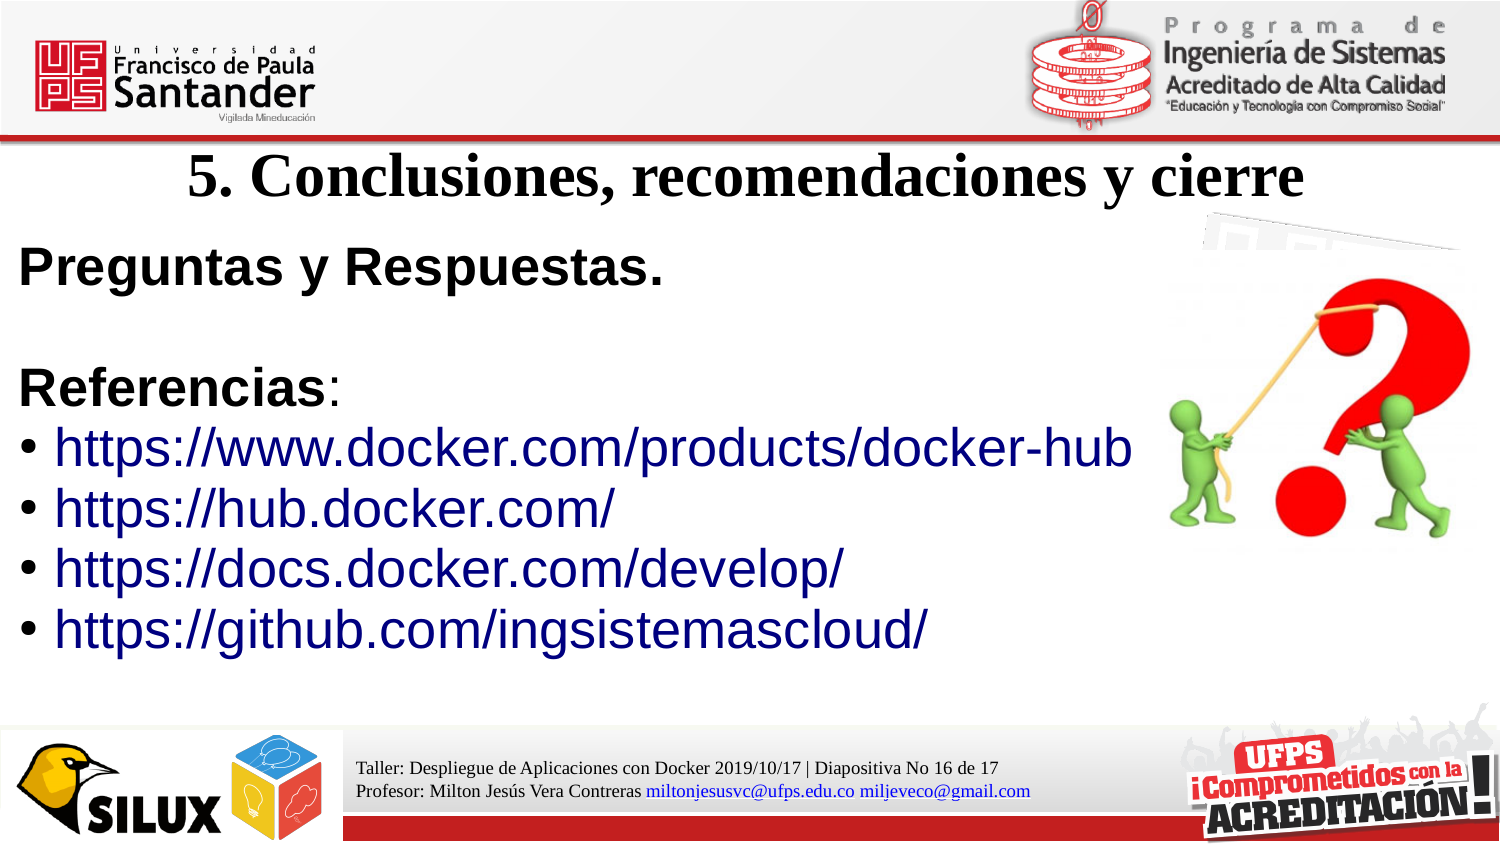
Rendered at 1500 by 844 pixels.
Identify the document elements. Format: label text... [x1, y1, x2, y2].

text_box Preguntas y Respuestas. Referencias: https://www.docker.com/products/docker-hub https://hub.docker.com/ https://docs.docker.com/develop/ https://github.com/ingsistemascloud/ [19, 236, 1193, 721]
picture [1023, 0, 1445, 128]
picture [11, 734, 329, 842]
picture [1160, 247, 1477, 567]
picture [1180, 702, 1500, 844]
picture [20, 33, 324, 128]
text_box 5. Conclusiones, recomendaciones y cierre [19, 128, 1475, 247]
